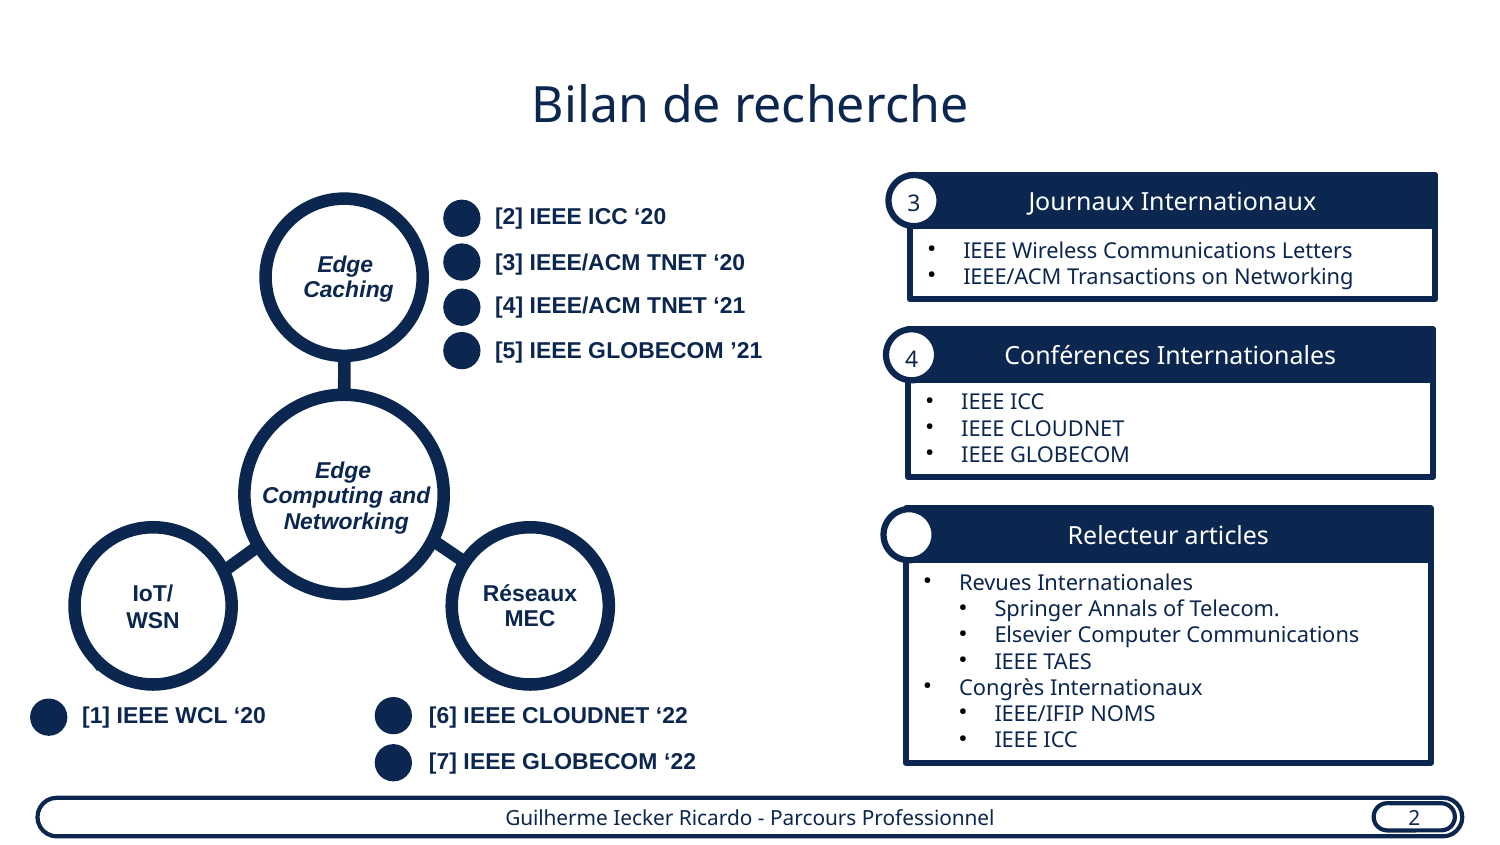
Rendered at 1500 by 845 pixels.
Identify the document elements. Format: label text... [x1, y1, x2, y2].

text_box Réseaux MEC [417, 568, 643, 644]
text_box [374, 744, 413, 782]
text_box [443, 331, 480, 370]
text_box Revues Internationales Springer Annals of Telecom. Elsevier Computer Communications IEEE TAES Congrès Internationaux IEEE/IFIP NOMS IEEE ICC [905, 560, 1431, 763]
text_box IEEE ICC IEEE CLOUDNET IEEE GLOBECOM [907, 381, 1433, 477]
text_box [461, 243, 480, 281]
text_box [1] IEEE WCL ‘20 [67, 695, 306, 745]
text_box IEEE Wireless Communications Letters IEEE/ACM Transactions on Networking [910, 226, 1435, 300]
text_box IoT/ WSN [74, 527, 232, 685]
text_box Edge Computing and Networking [233, 450, 459, 542]
text_box Guilherme Iecker Ricardo - Parcours Professionnel [37, 797, 1463, 837]
text_box Conférences Internationales [916, 329, 1433, 381]
text_box [275, 198, 413, 239]
text_box [256, 542, 432, 595]
text_box [30, 698, 67, 736]
text_box [4] IEEE/ACM TNET ‘21 [480, 285, 851, 327]
text_box Edge Caching [235, 239, 461, 315]
text_box [898, 377, 925, 381]
text_box [895, 329, 928, 335]
text_box [3] IEEE/ACM TNET ‘20 [480, 241, 850, 283]
text_box [254, 394, 434, 450]
text_box [275, 315, 414, 356]
text_box [374, 696, 413, 735]
text_box [5] IEEE GLOBECOM ’21 [480, 330, 850, 371]
text_box [443, 288, 480, 326]
text_box 3 [879, 179, 949, 222]
text_box [900, 175, 928, 179]
text_box 2 [1373, 803, 1455, 831]
text_box Journaux Internationaux [910, 174, 1436, 226]
text_box 4 [879, 335, 944, 377]
text_box Relecteur articles [905, 508, 1431, 560]
text_box [461, 527, 600, 568]
text_box [443, 199, 480, 237]
text_box [900, 222, 928, 227]
text_box [883, 509, 935, 561]
title Bilan de recherche [273, 57, 1227, 213]
text_box [461, 644, 599, 685]
text_box [7] IEEE GLOBECOM ‘22 [414, 741, 784, 783]
text_box [6] IEEE CLOUDNET ‘22 [414, 695, 784, 736]
text_box [2] IEEE ICC ‘20 [480, 196, 910, 241]
